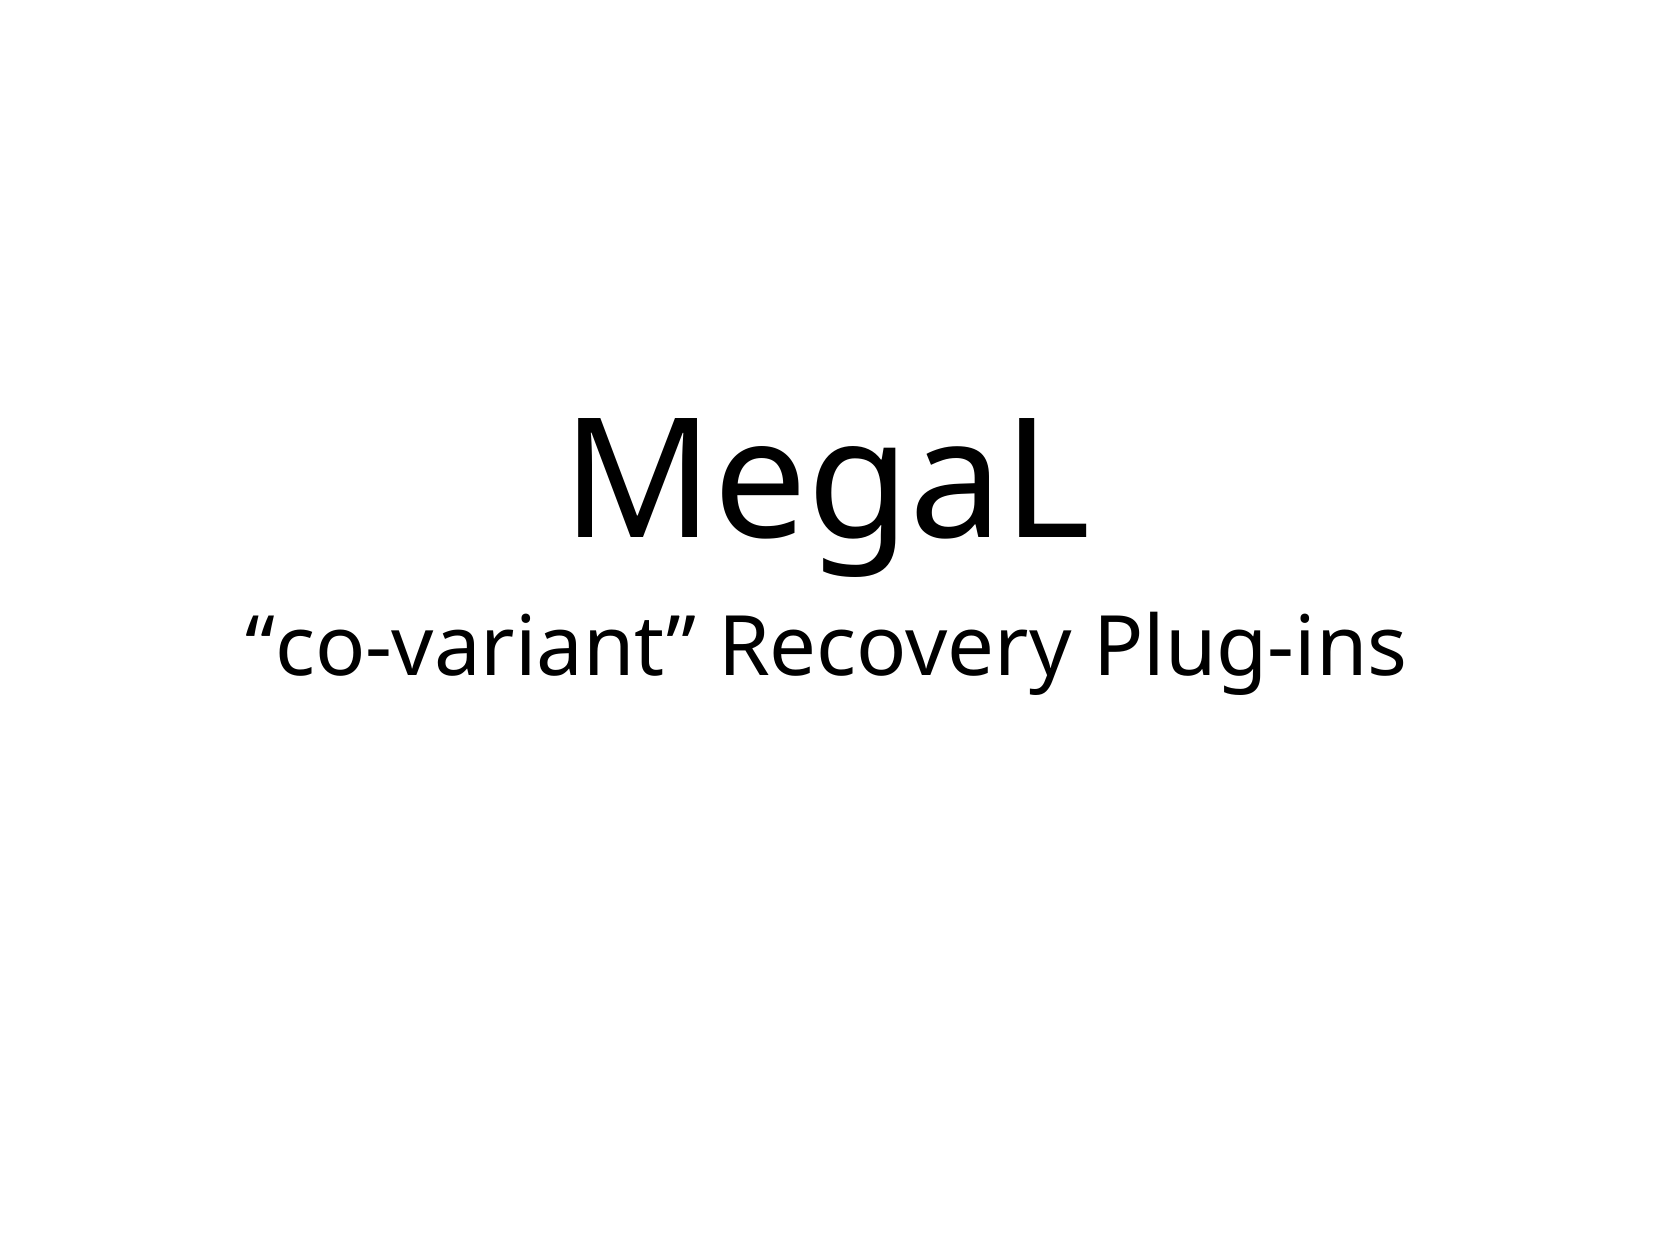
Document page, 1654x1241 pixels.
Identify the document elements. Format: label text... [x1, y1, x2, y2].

subtitle MegaL “co-variant” Recovery Plug-ins [82, 49, 1571, 1010]
